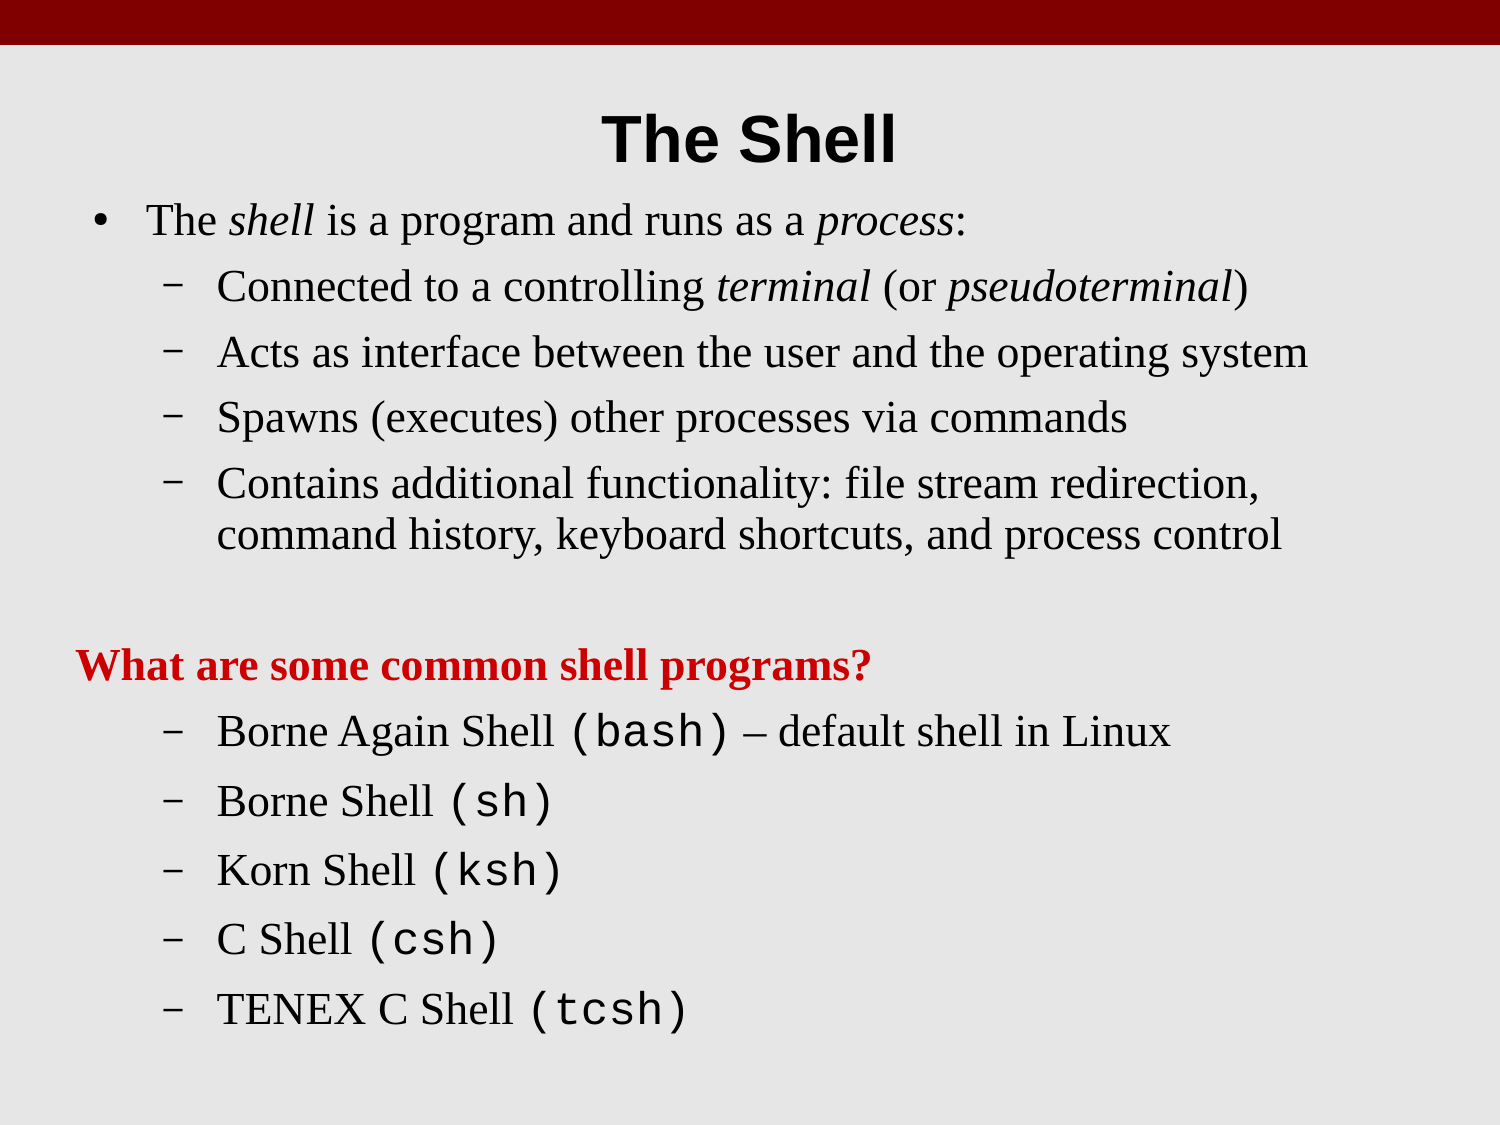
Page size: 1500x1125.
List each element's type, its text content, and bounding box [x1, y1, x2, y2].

list The shell is a program and runs as a process: Connected to a controlling terminal (or pseudoterminal) Acts as interface between the user and the operating system Spawns (executes) other processes via commands Contains additional functionality: file stream redirection, command history, keyboard shortcuts, and process control What are some common shell programs? Borne Again Shell (bash) – default shell in Linux Borne Shell (sh) Korn Shell (ksh) C Shell (csh) TENEX C Shell (tcsh) [75, 195, 1425, 1096]
title The Shell [75, 45, 1425, 195]
